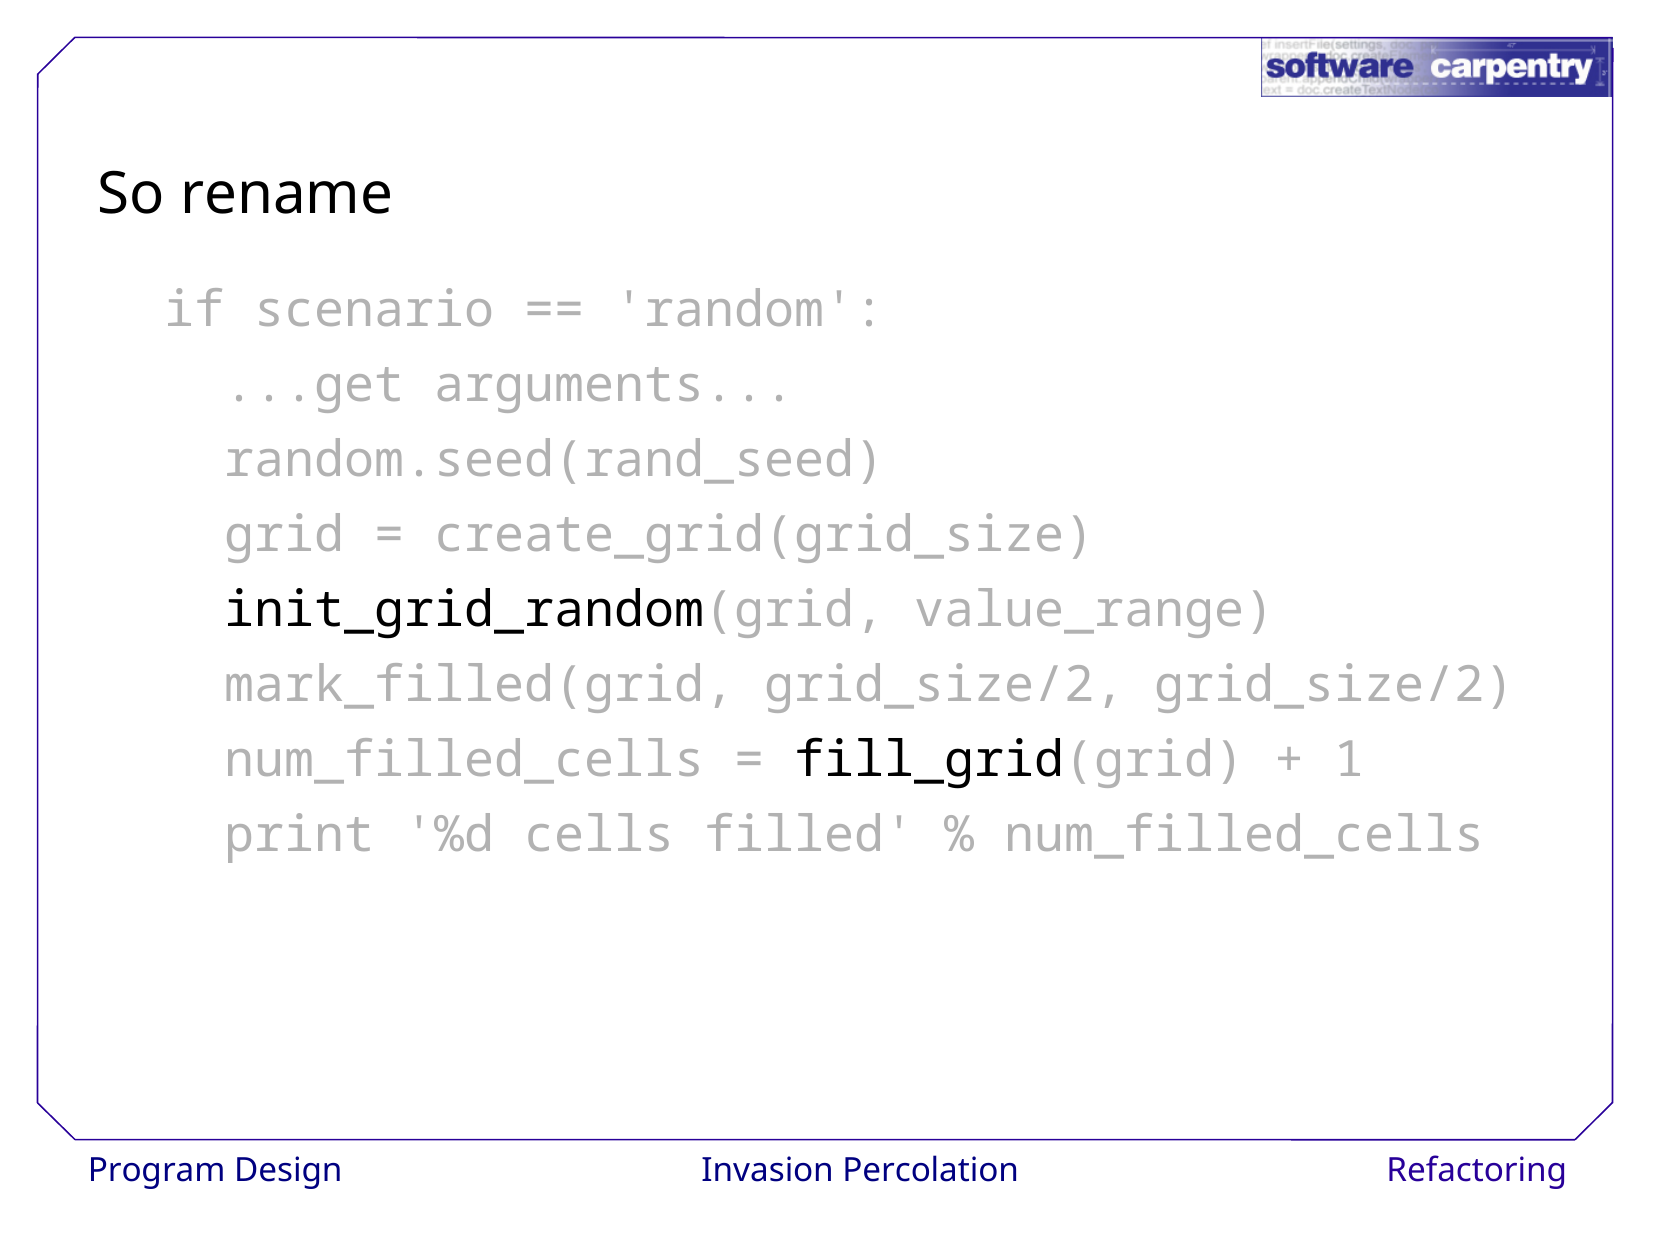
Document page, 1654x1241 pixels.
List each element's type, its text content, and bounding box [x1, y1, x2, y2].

text_box So rename [83, 112, 559, 233]
picture [1261, 39, 1613, 97]
text_box if scenario == 'random': ...get arguments... random.seed(rand_seed) grid = create_grid(grid_size) init_grid_random(grid, value_range) mark_filled(grid, grid_size/2, grid_size/2) num_filled_cells = fill_grid(grid) + 1 print '%d cells filled' % num_filled_cells [89, 253, 1508, 1020]
